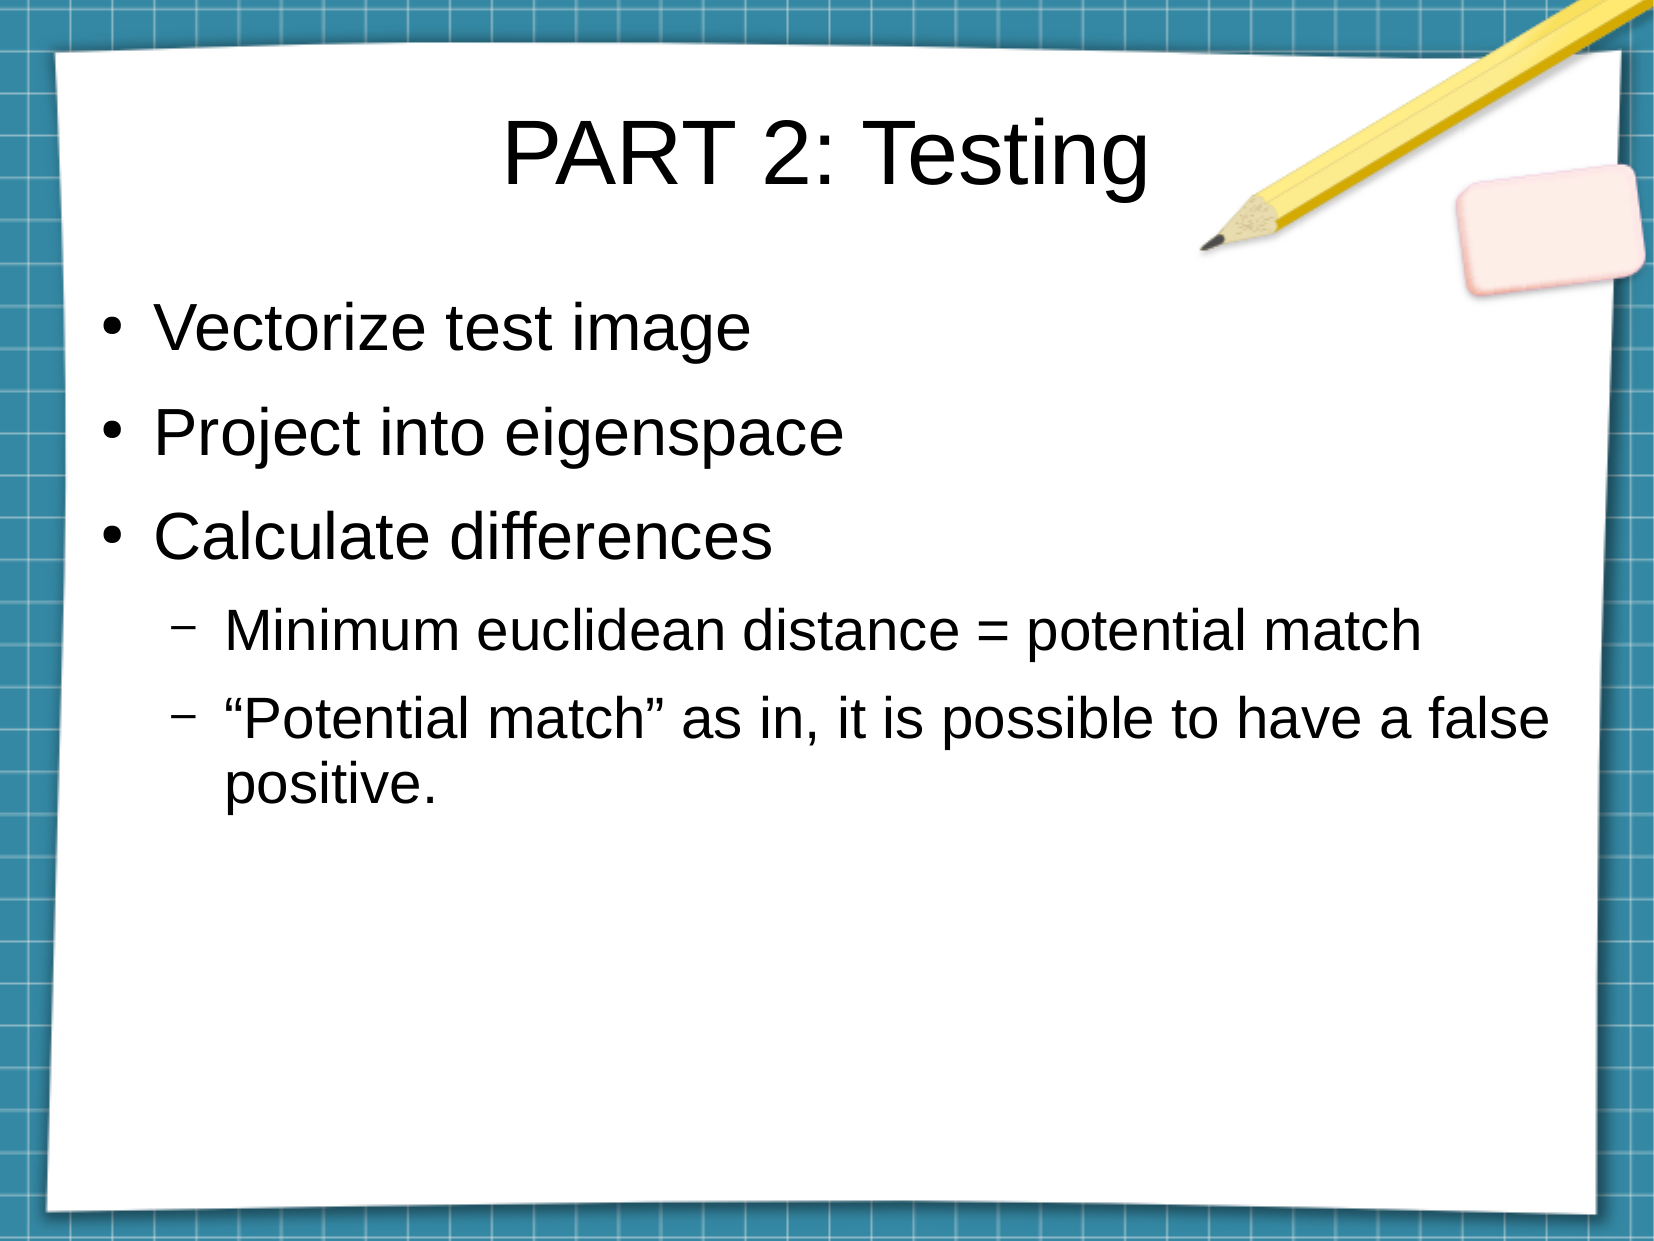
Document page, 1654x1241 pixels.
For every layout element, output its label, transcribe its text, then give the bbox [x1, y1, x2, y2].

picture [0, 0, 1654, 1241]
title PART 2: Testing [82, 49, 1571, 257]
list Vectorize test image Project into eigenspace Calculate differences Minimum euclidean distance = potential match “Potential match” as in, it is possible to have a false positive. [82, 290, 1571, 1010]
